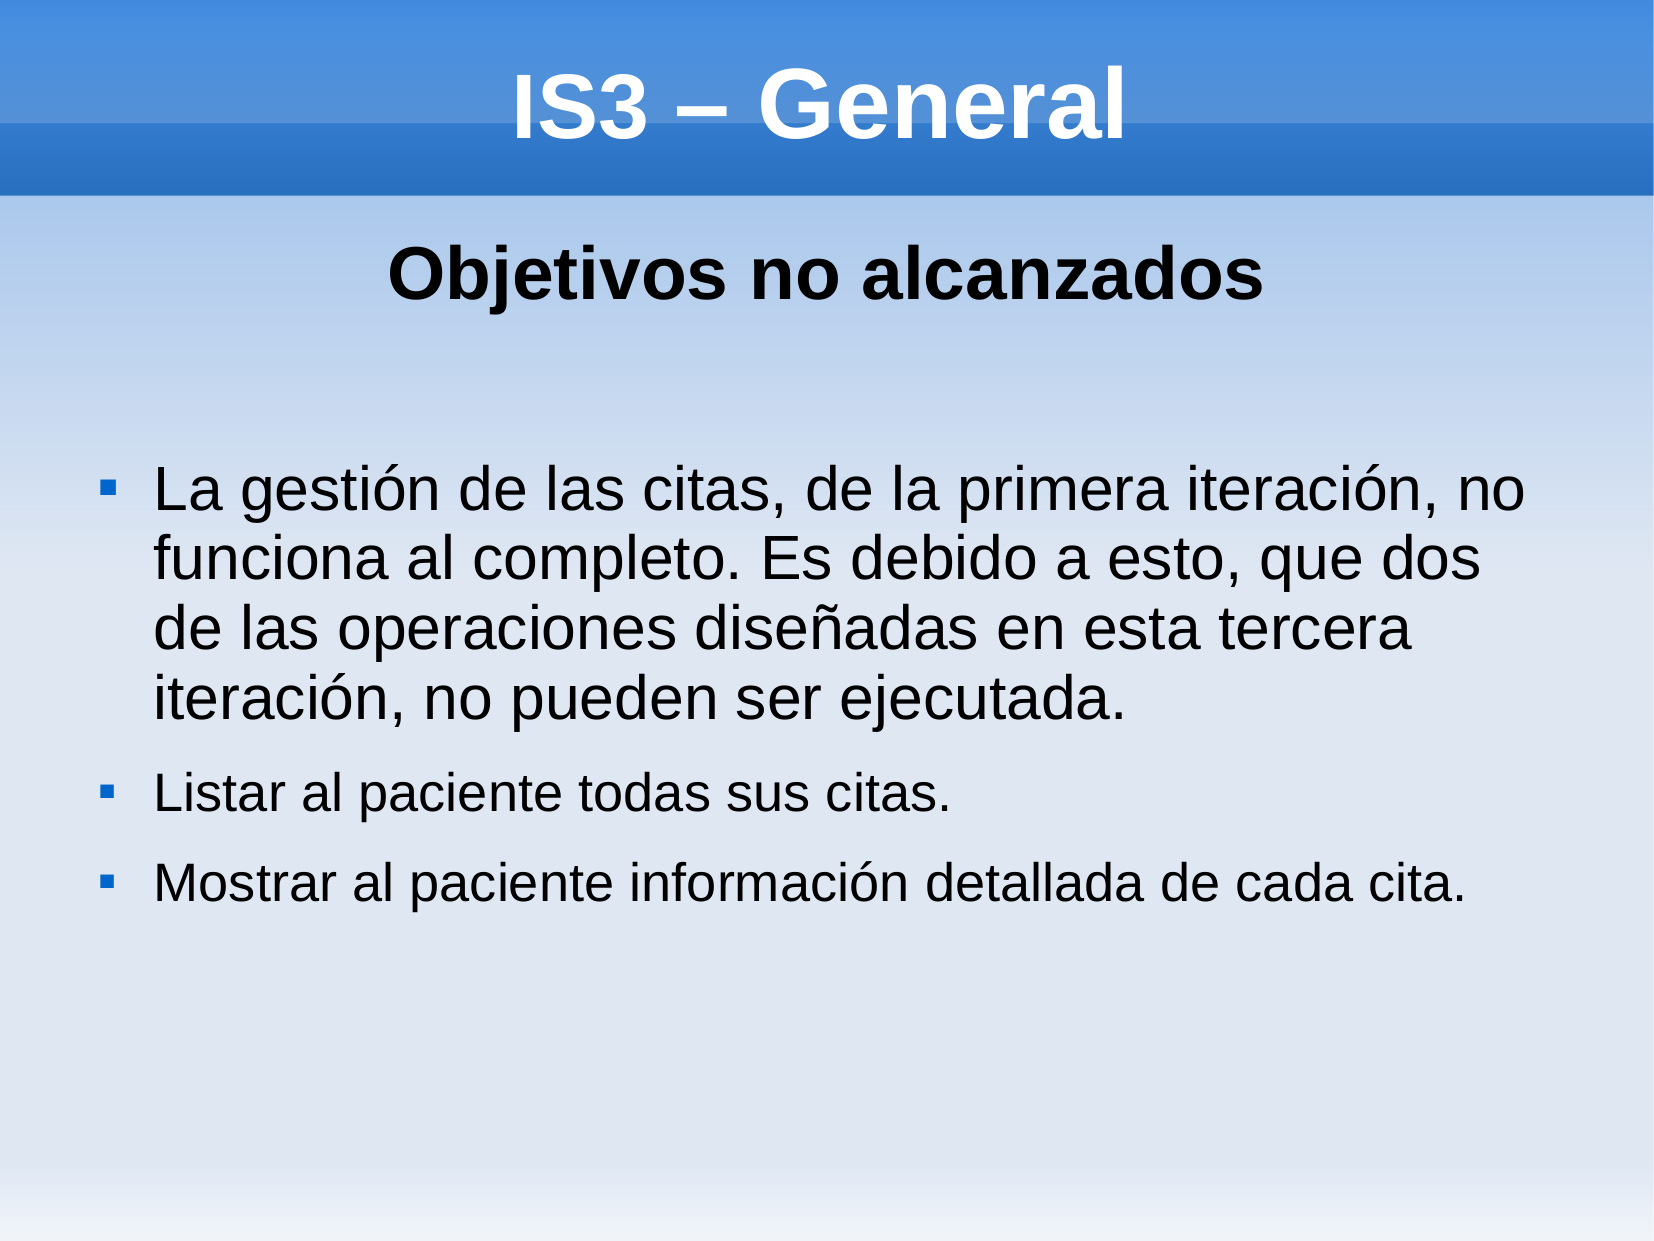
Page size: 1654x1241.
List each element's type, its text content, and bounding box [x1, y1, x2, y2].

title IS3 – General [76, 0, 1565, 208]
text_box Objetivos no alcanzados [59, 224, 1595, 324]
list La gestión de las citas, de la primera iteración, no funciona al completo. Es debido a esto, que dos de las operaciones diseñadas en esta tercera iteración, no pueden ser ejecutada. Listar al paciente todas sus citas. Mostrar al paciente información detallada de cada cita. [82, 354, 1565, 1102]
picture [0, 0, 1654, 1241]
